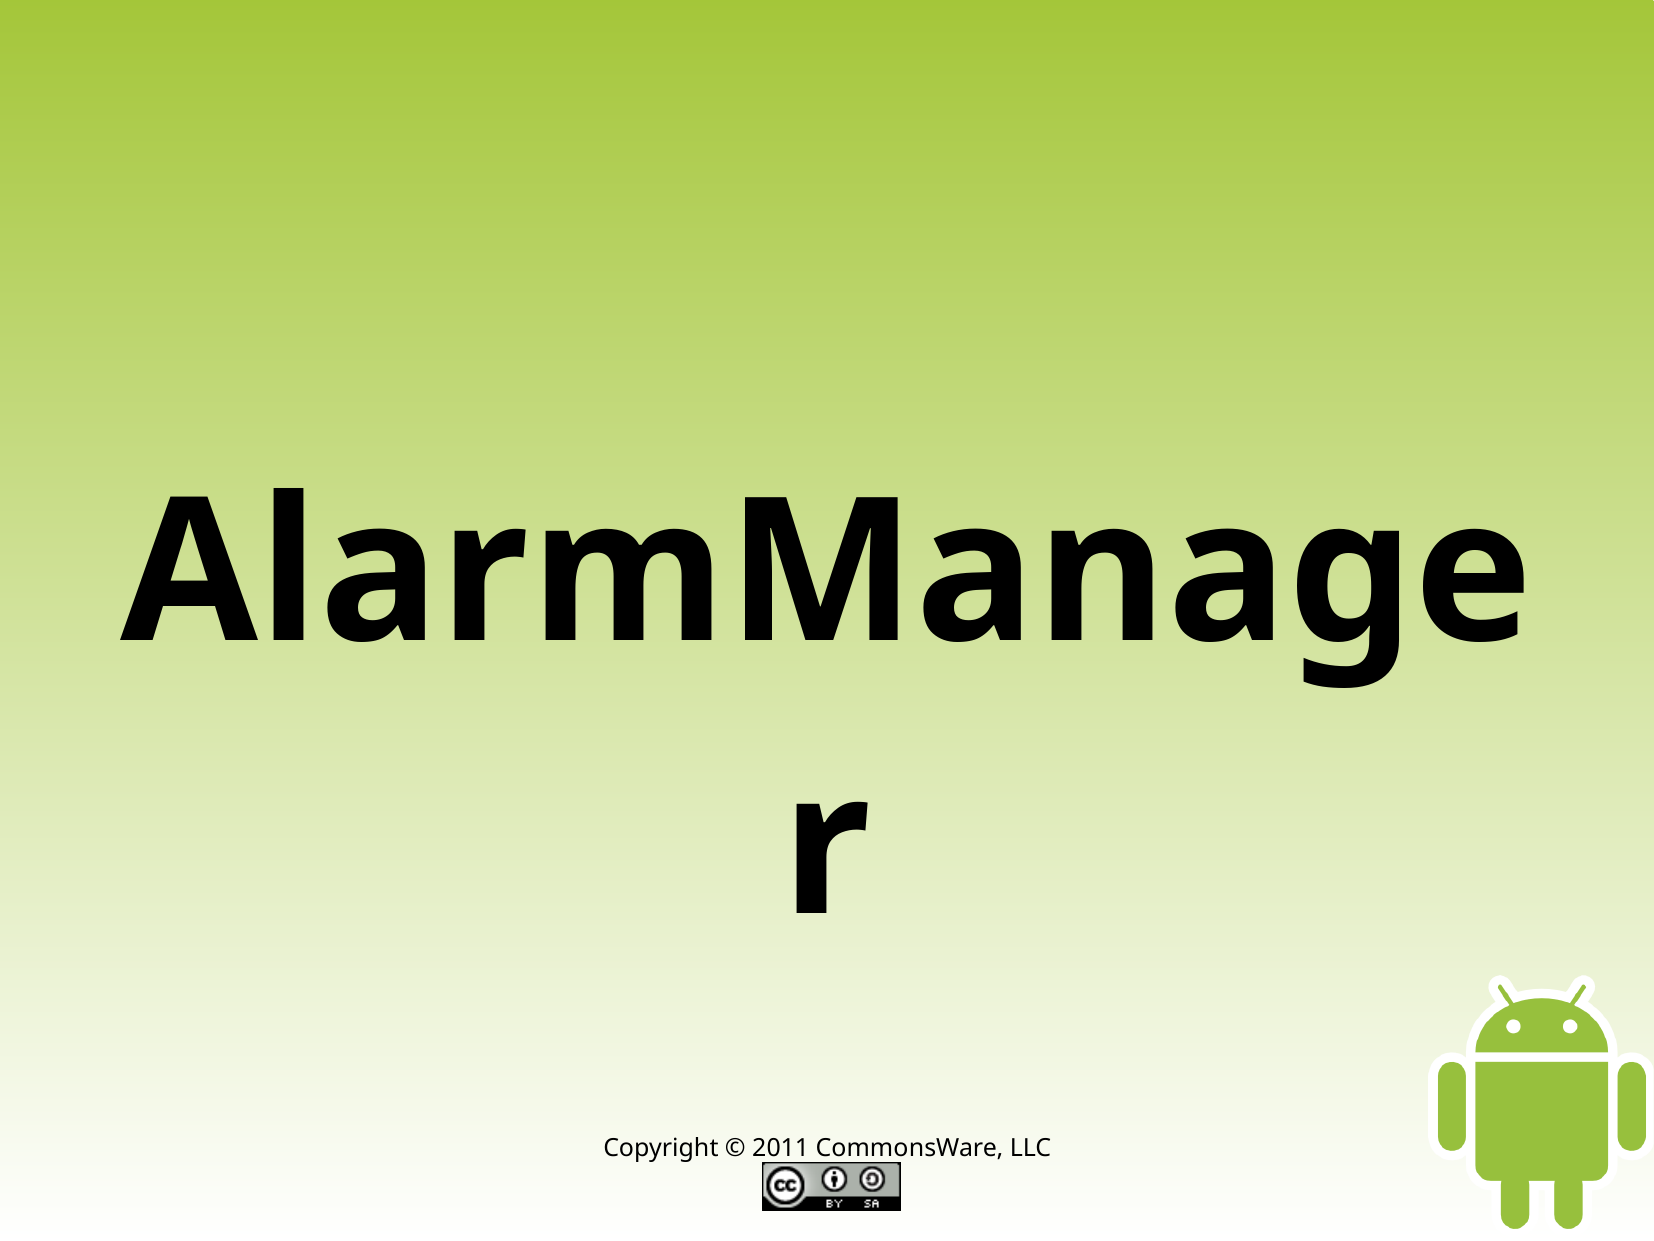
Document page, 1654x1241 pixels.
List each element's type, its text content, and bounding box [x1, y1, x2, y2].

subtitle AlarmManager [82, 290, 1571, 1109]
picture [1428, 975, 1654, 1238]
picture [762, 1162, 901, 1211]
